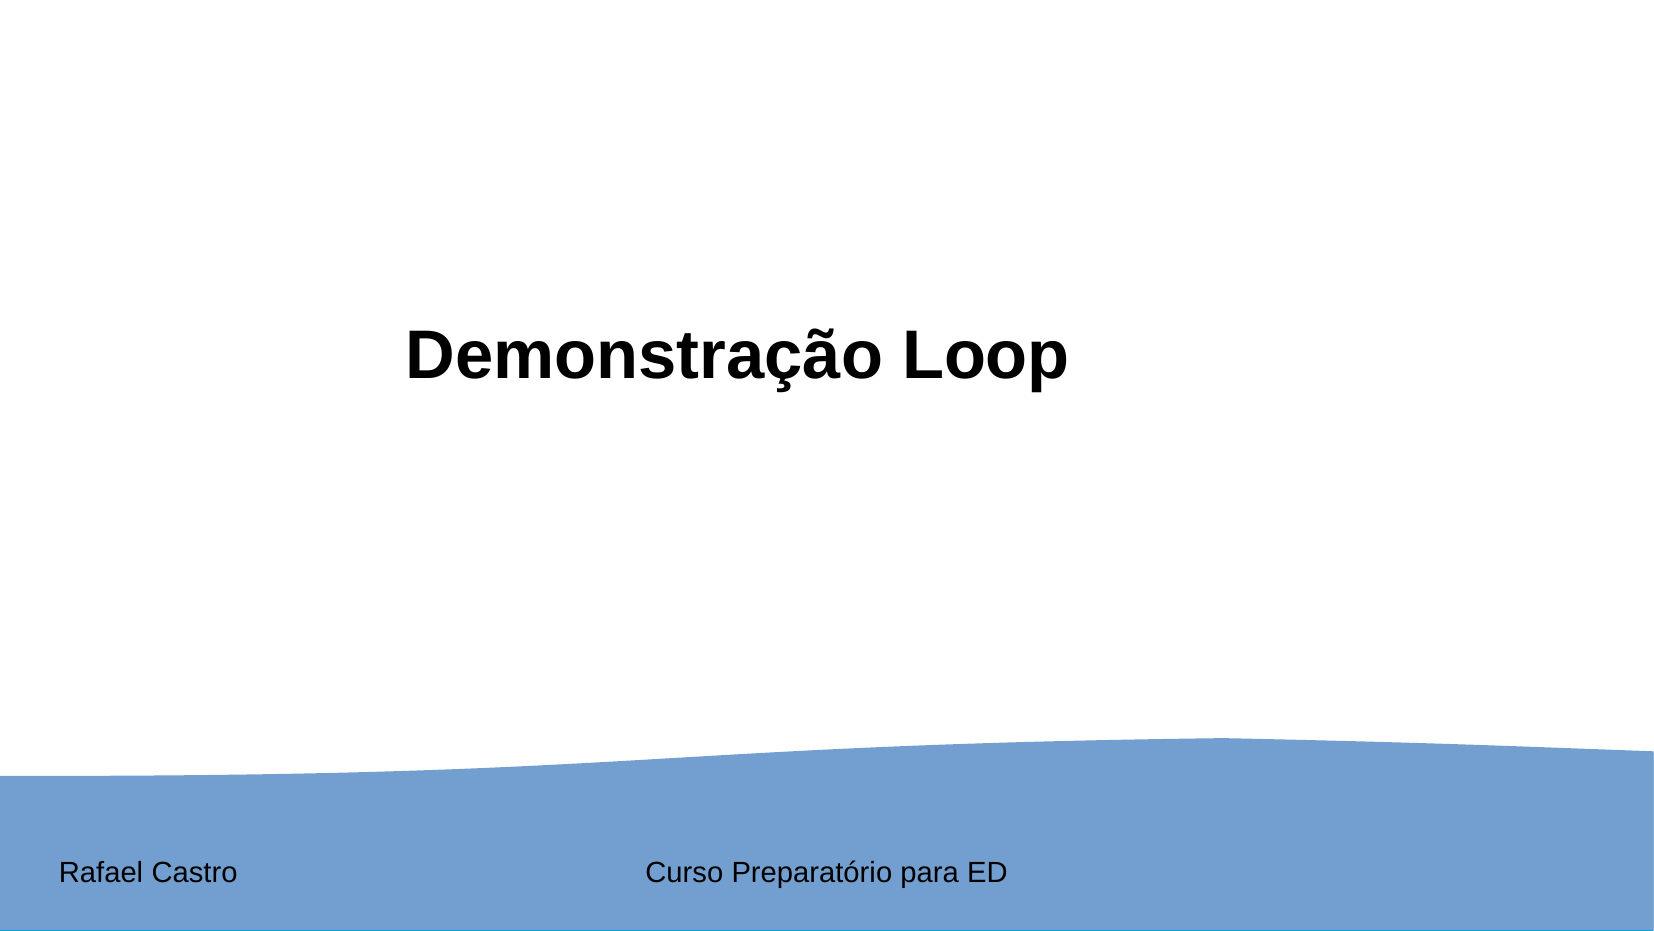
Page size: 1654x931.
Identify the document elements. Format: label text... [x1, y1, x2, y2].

title Demonstração Loop [0, 265, 1477, 443]
